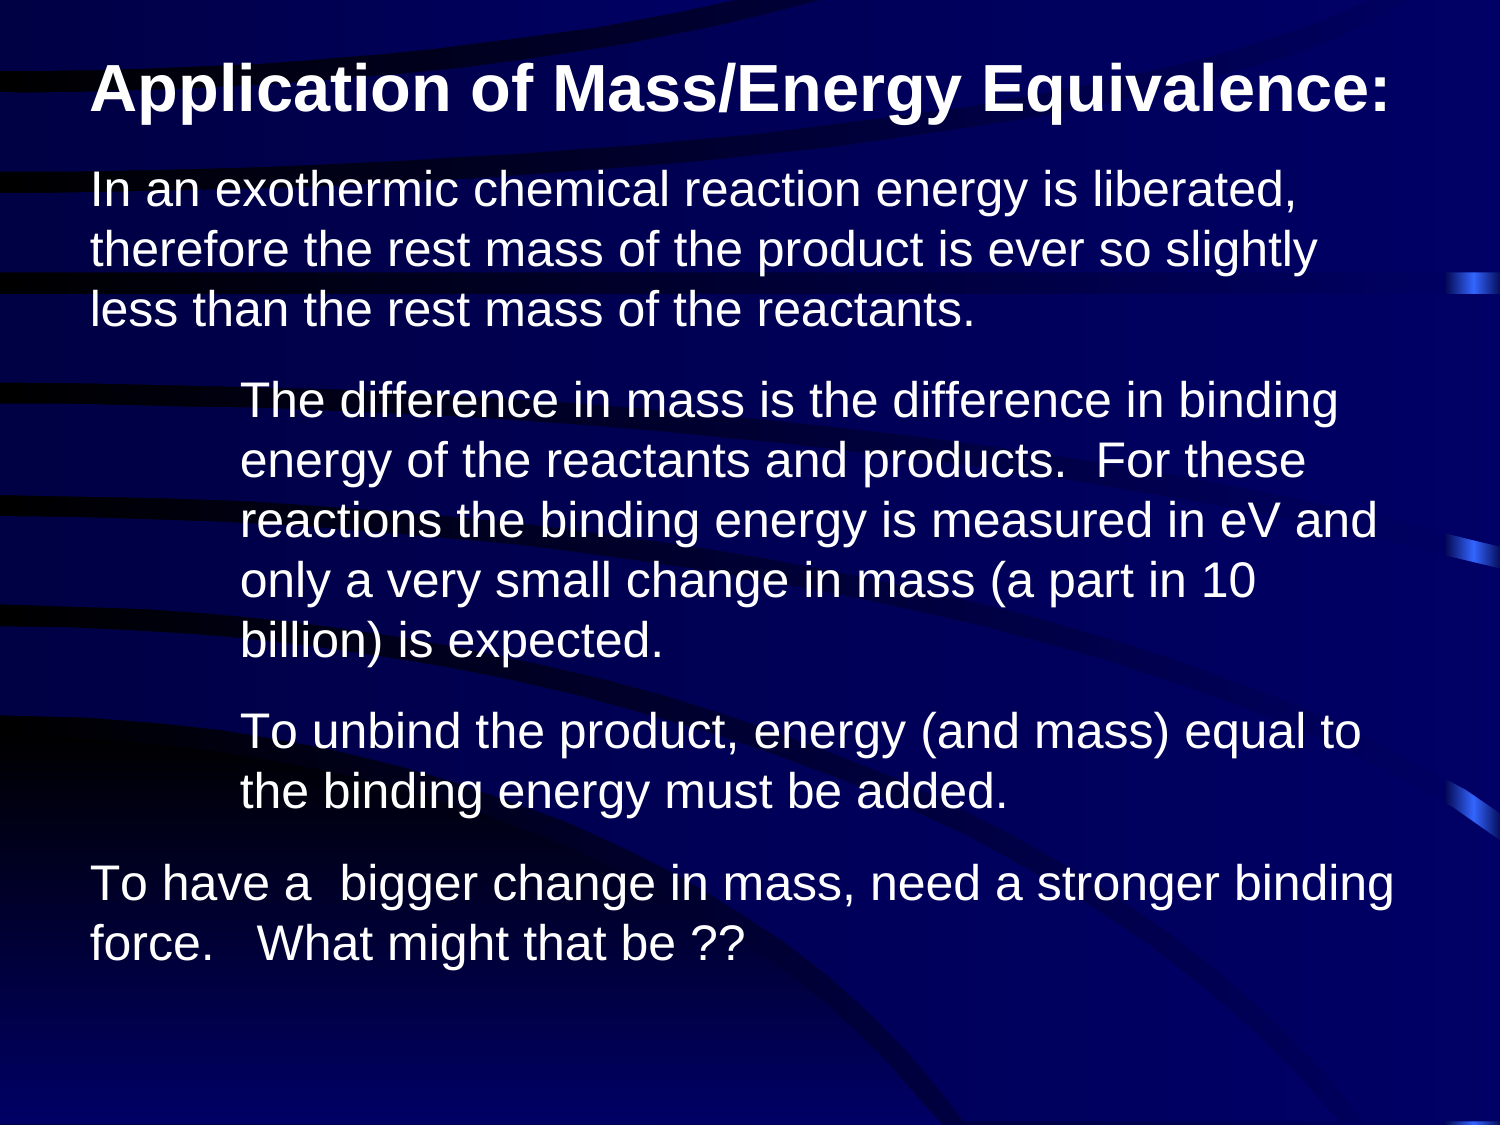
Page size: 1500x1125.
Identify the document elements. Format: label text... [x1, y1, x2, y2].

text_box Application of Mass/Energy Equivalence: In an exothermic chemical reaction energy is liberated, therefore the rest mass of the product is ever so slightly less than the rest mass of the reactants. The difference in mass is the difference in binding energy of the reactants and products. For these reactions the binding energy is measured in eV and only a very small change in mass (a part in 10 billion) is expected. To unbind the product, energy (and mass) equal to the binding energy must be added. To have a bigger change in mass, need a stronger binding force. What might that be ?? [75, 37, 1426, 978]
